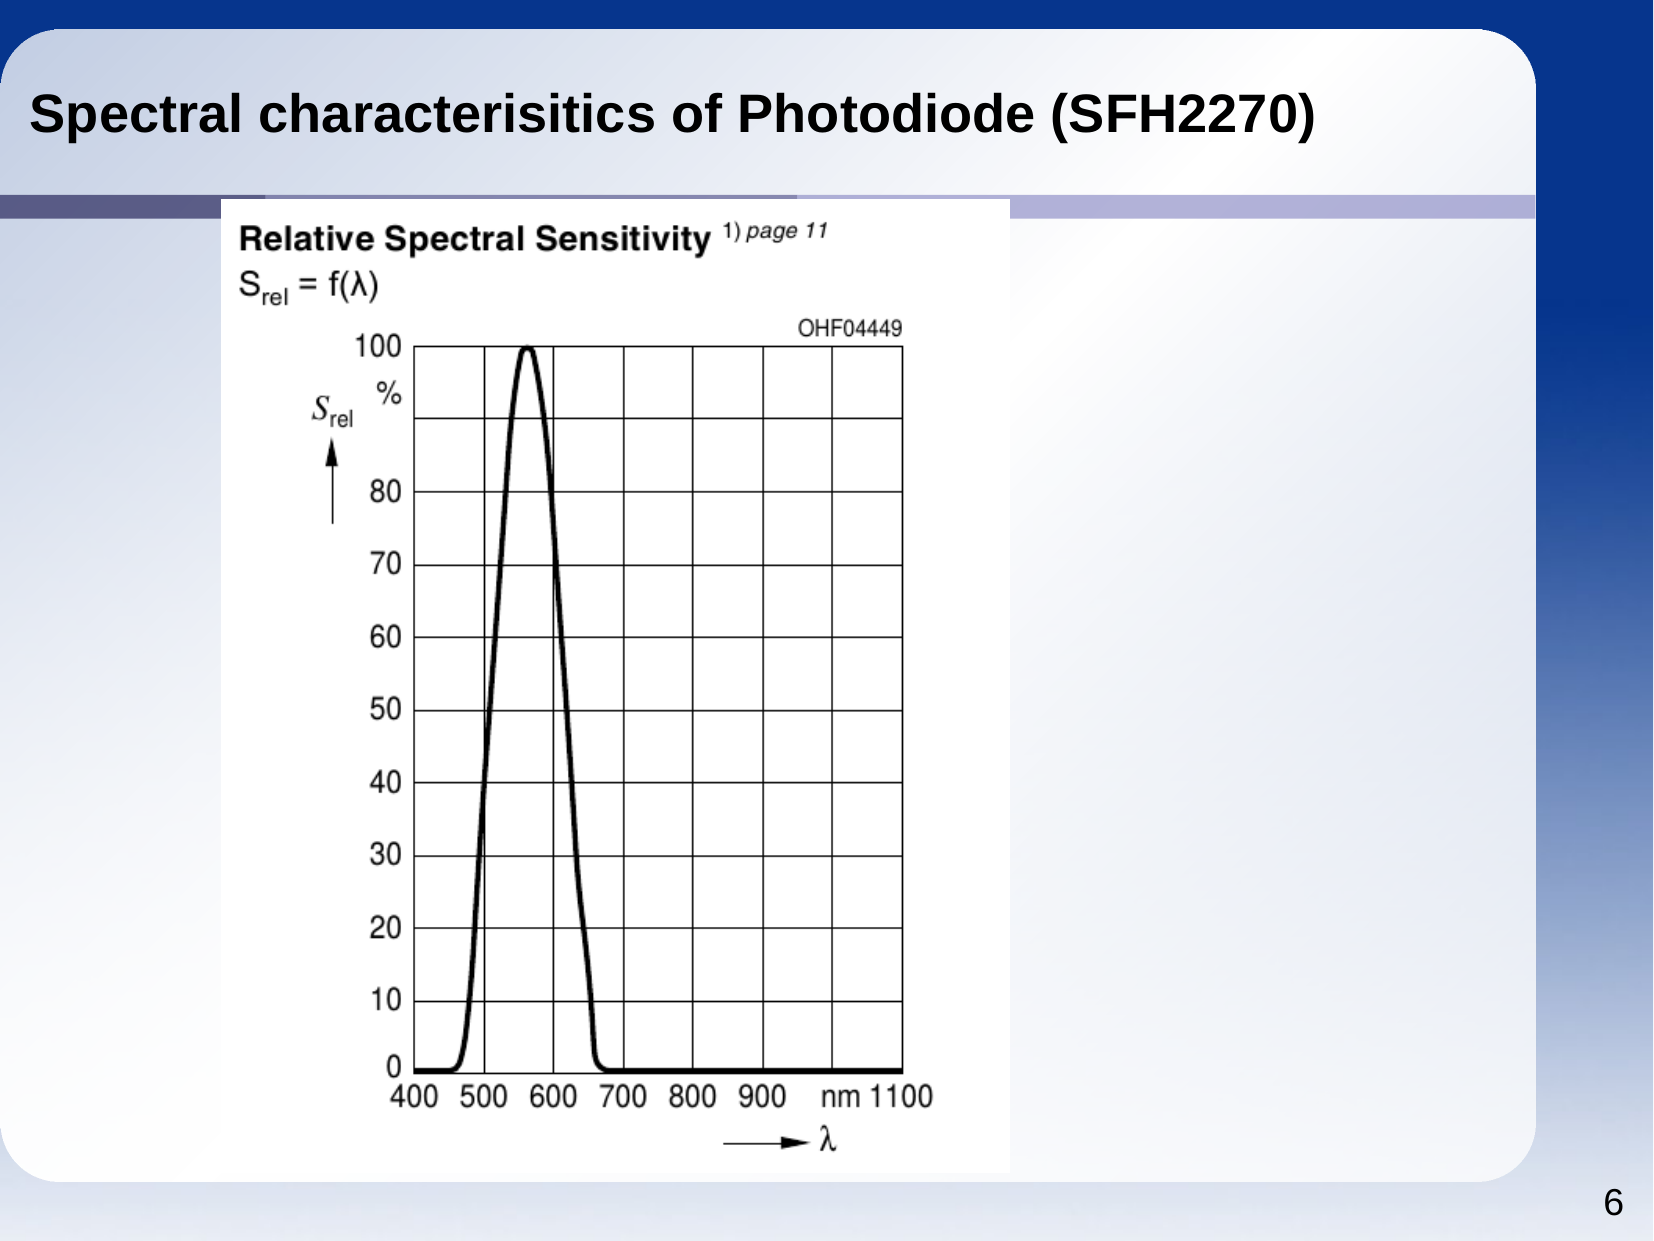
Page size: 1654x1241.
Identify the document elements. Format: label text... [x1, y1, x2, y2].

picture [0, 0, 1654, 1241]
title Spectral characterisitics of Photodiode (SFH2270) [29, 49, 1506, 178]
picture [221, 199, 1010, 1173]
